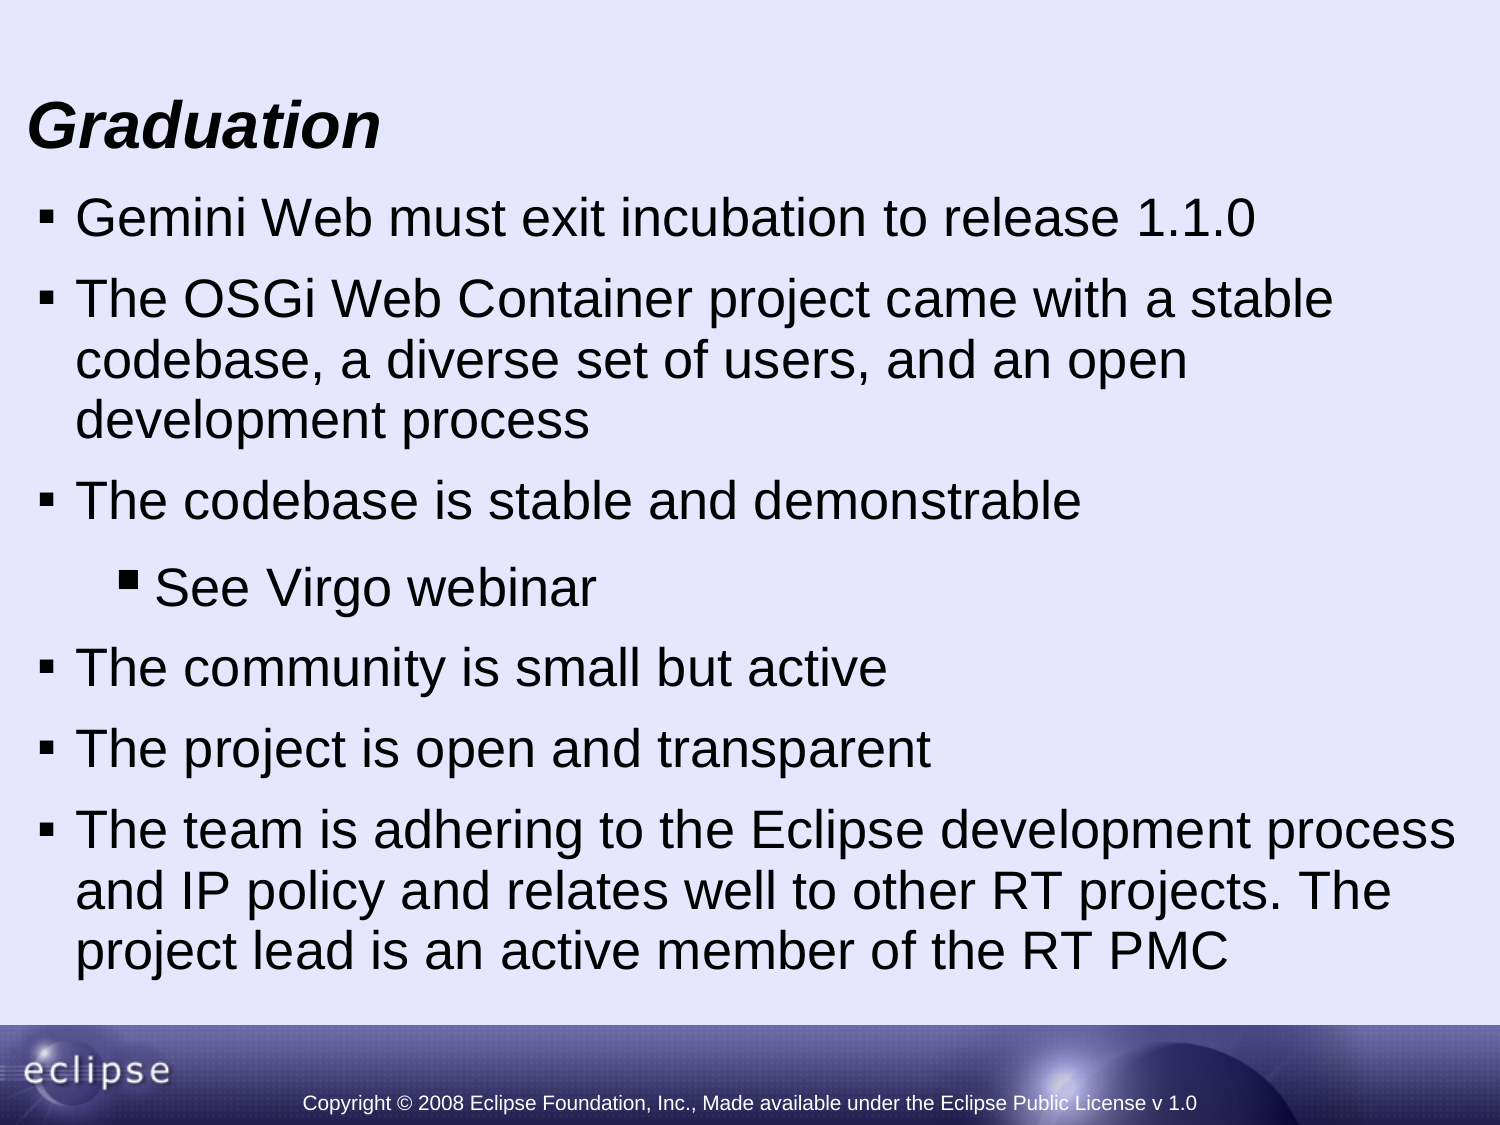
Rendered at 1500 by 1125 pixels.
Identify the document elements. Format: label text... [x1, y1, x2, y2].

picture [0, 1025, 1500, 1125]
title Graduation [26, 90, 1474, 166]
list Gemini Web must exit incubation to release 1.1.0 The OSGi Web Container project came with a stable codebase, a diverse set of users, and an open development process The codebase is stable and demonstrable See Virgo webinar The community is small but active The project is open and transparent The team is adhering to the Eclipse development process and IP policy and relates well to other RT projects. The project lead is an active member of the RT PMC [37, 187, 1463, 1006]
